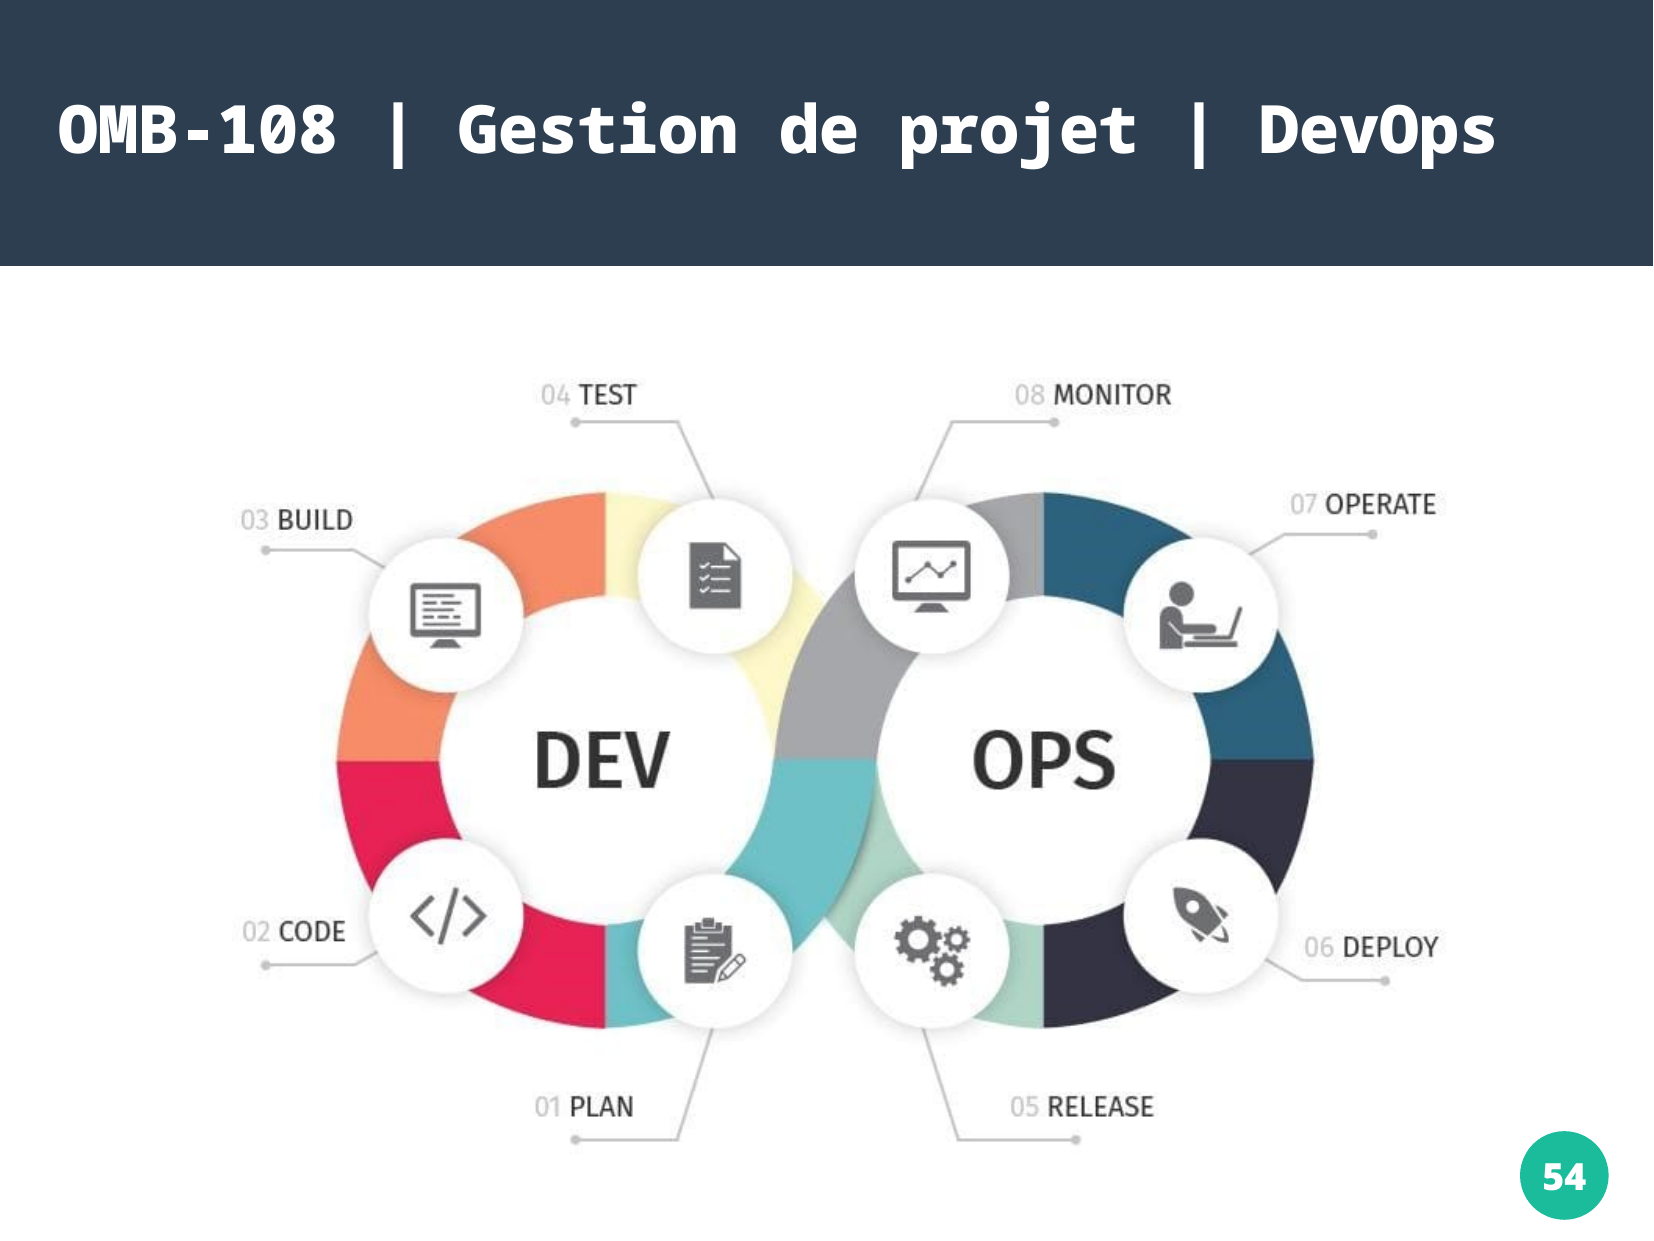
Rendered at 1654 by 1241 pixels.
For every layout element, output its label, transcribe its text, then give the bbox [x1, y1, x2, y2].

picture [195, 309, 1462, 1195]
title OMB-108 | Gestion de projet | DevOps [58, 49, 1594, 207]
